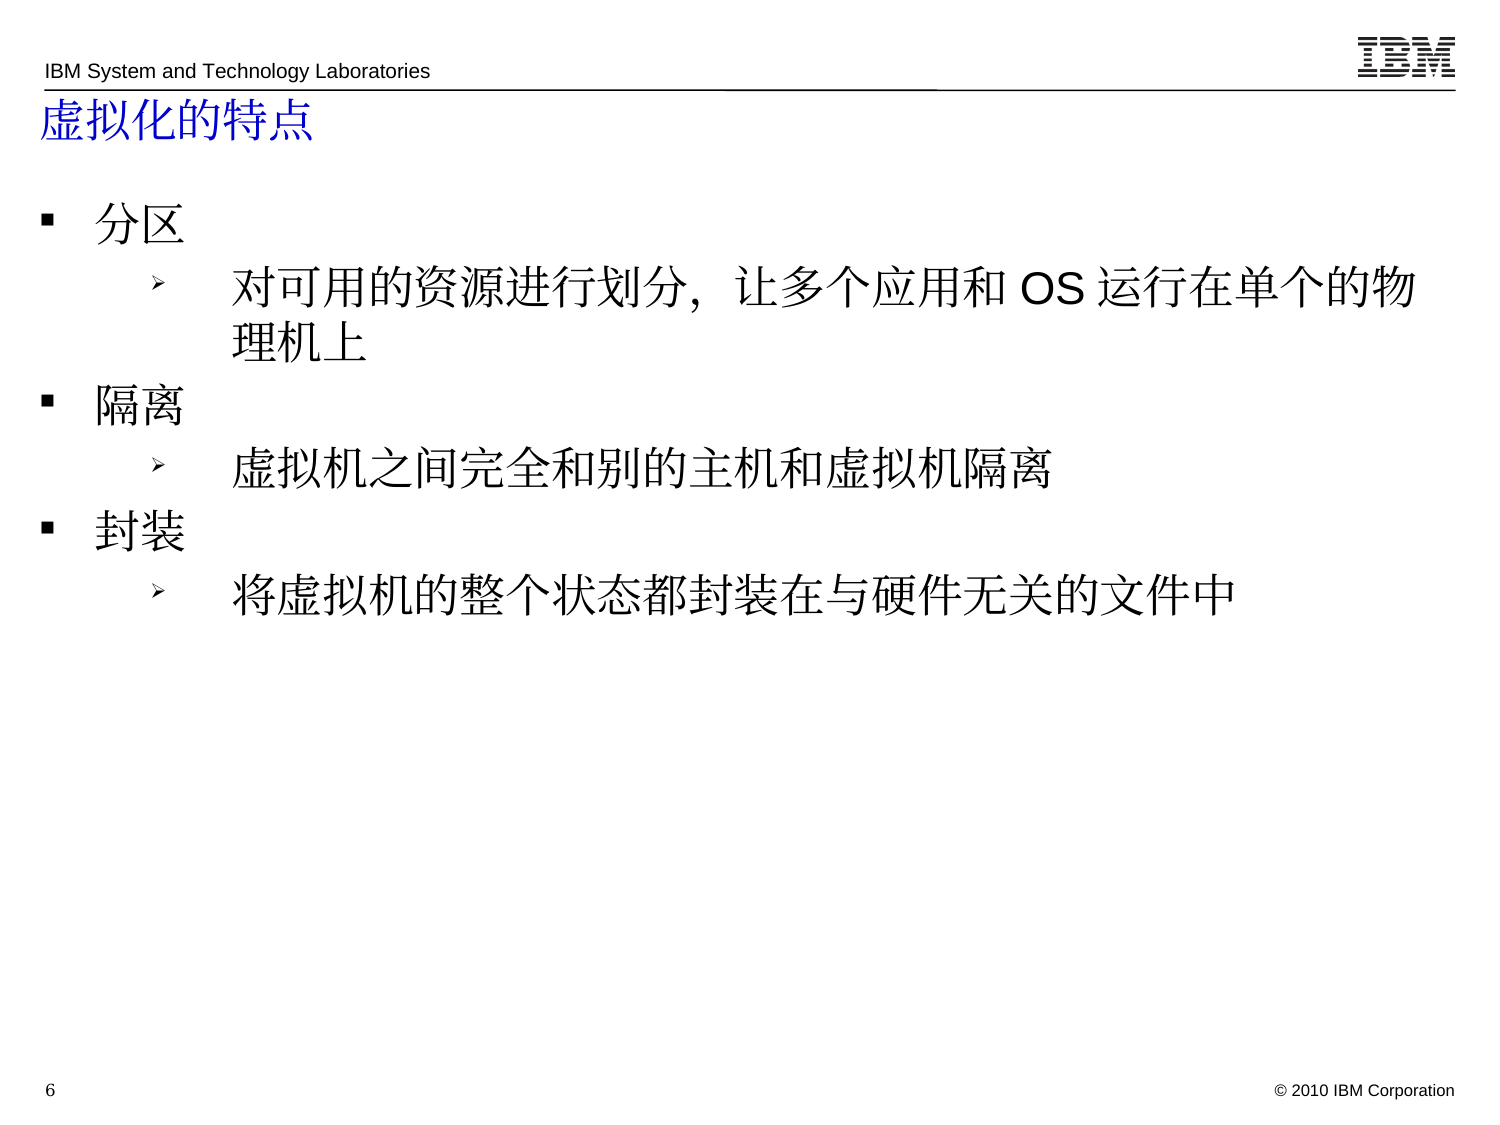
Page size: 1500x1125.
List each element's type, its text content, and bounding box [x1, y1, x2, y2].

list 分区 对可用的资源进行划分，让多个应用和OS运行在单个的物理机上 隔离 虚拟机之间完全和别的主机和虚拟机隔离 封装 将虚拟机的整个状态都封装在与硬件无关的文件中 [24, 187, 1446, 919]
picture [1358, 37, 1455, 77]
text_box <number> [29, 1072, 85, 1108]
title 虚拟化的特点 [24, 90, 1446, 187]
